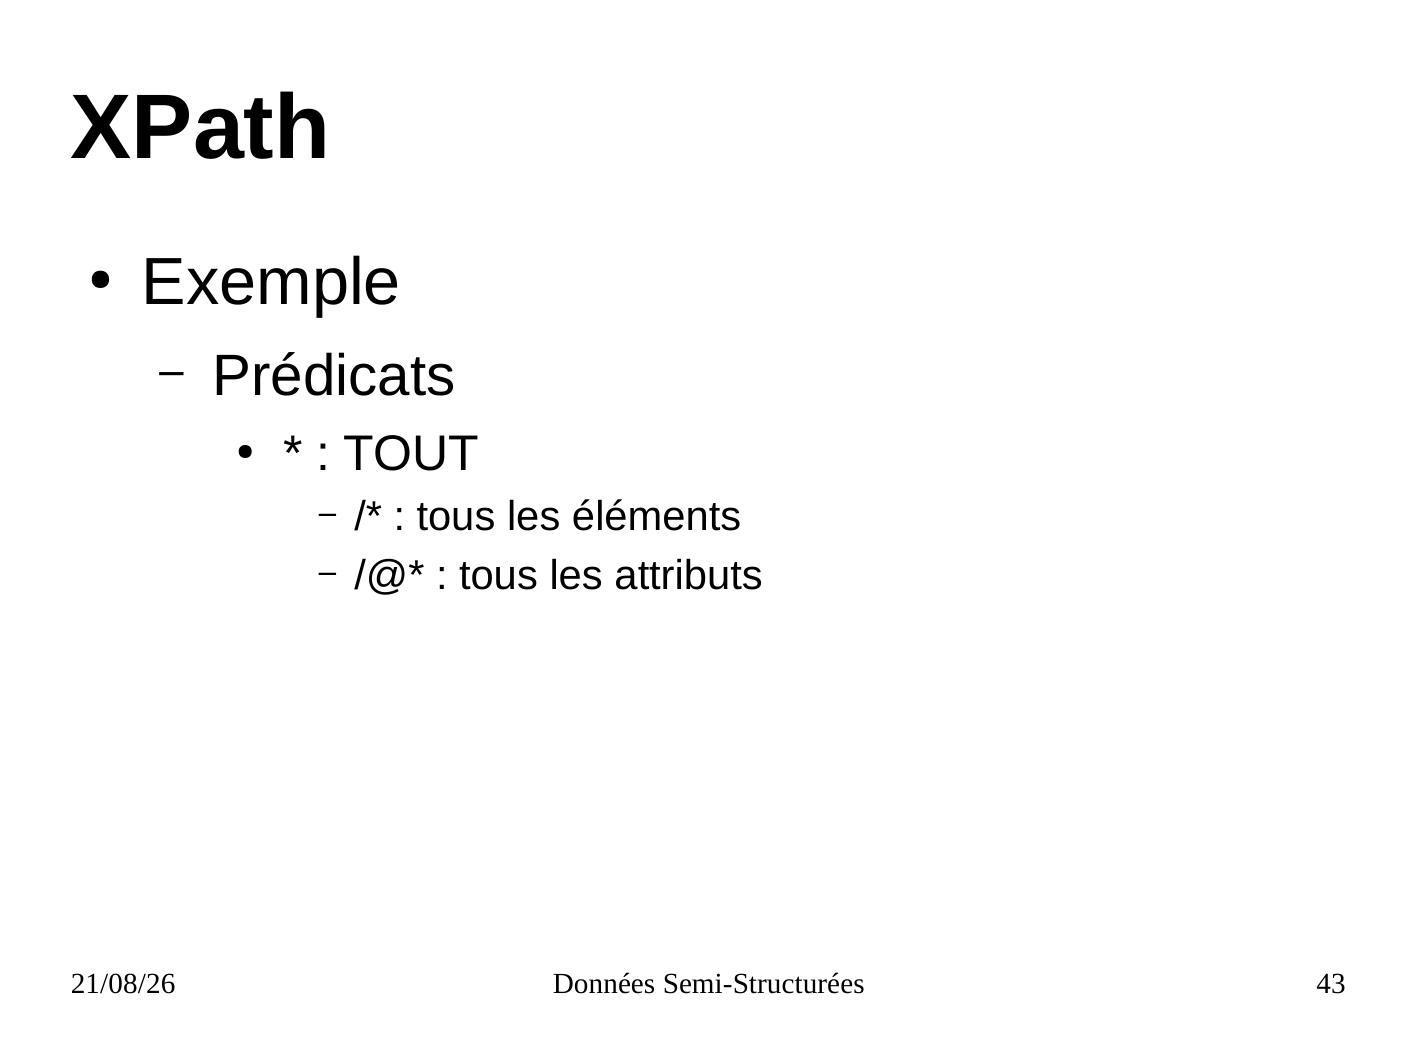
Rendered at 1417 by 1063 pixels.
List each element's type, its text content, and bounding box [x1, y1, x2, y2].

list Exemple Prédicats * : TOUT /* : tous les éléments /@* : tous les attributs [70, 244, 1346, 925]
title XPath [70, 42, 1346, 212]
